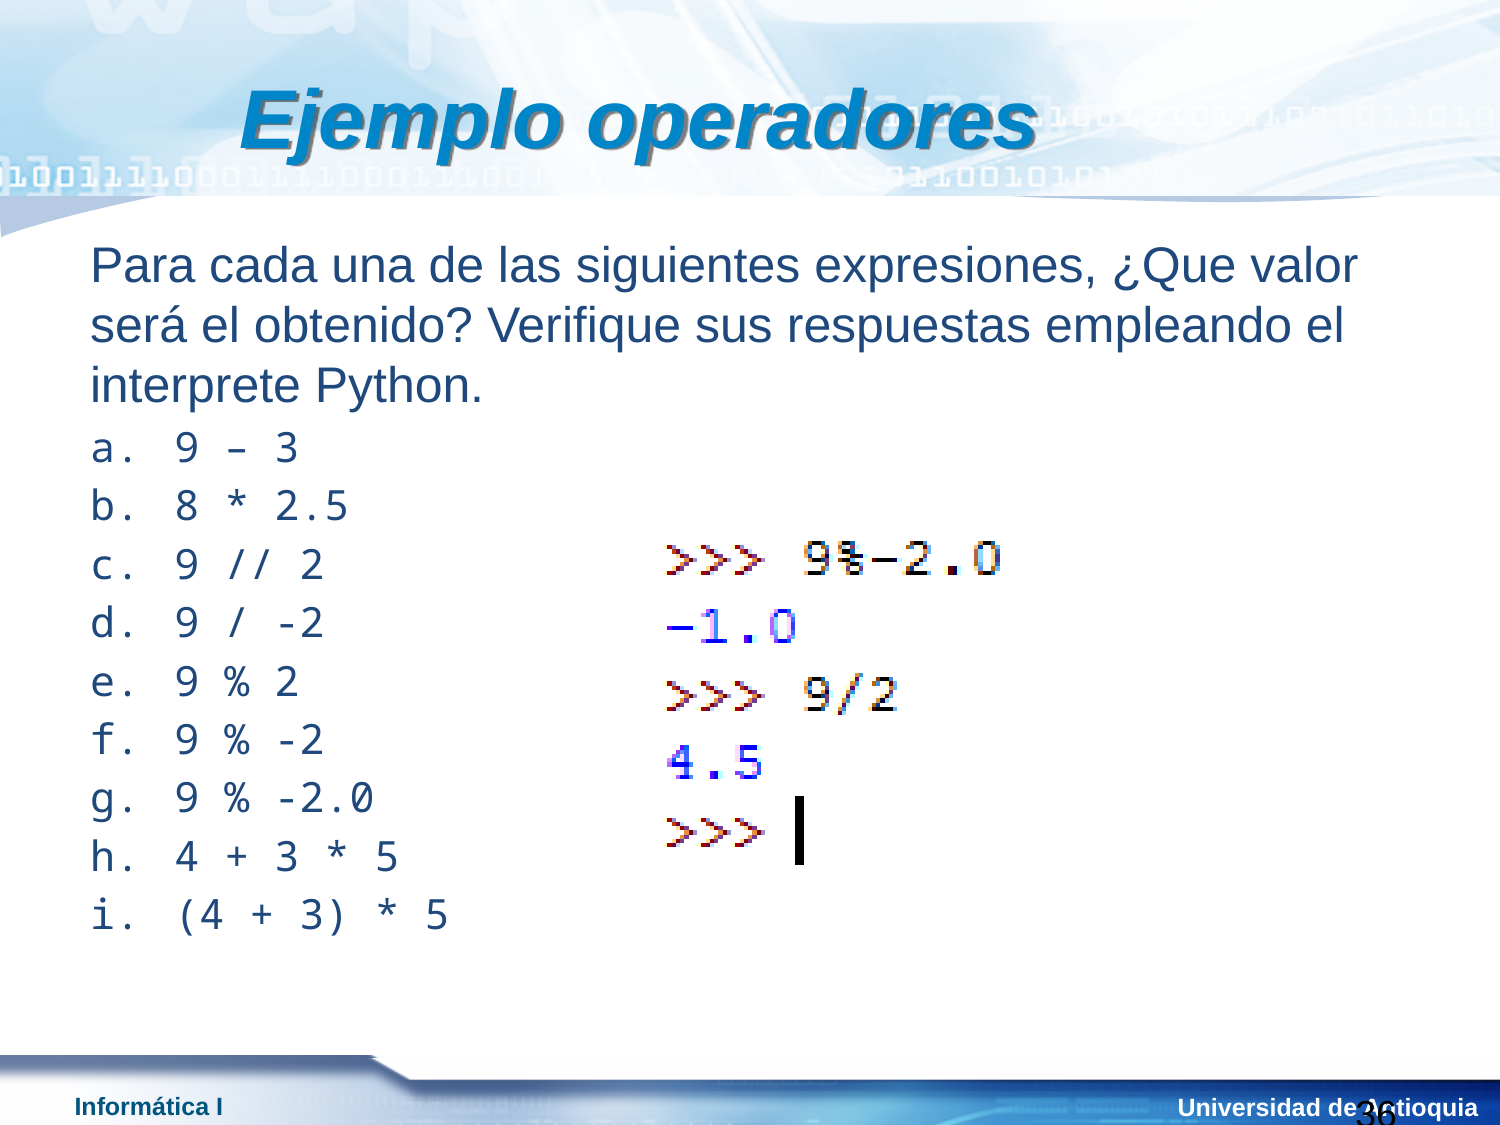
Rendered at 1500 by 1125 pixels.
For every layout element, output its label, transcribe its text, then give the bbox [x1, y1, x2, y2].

picture [655, 503, 1081, 865]
picture [1332, 1105, 1337, 1114]
picture [0, 1055, 1500, 1125]
title Ejemplo operadores [224, 57, 1438, 150]
list Para cada una de las siguientes expresiones, ¿Que valor será el obtenido? Verifique sus respuestas empleando el interprete Python. 9 – 3 8 * 2.5 9 // 2 9 / -2 9 % 2 9 % -2 9 % -2.0 4 + 3 * 5 (4 + 3) * 5 [75, 224, 1425, 1024]
slide_number <número> [1340, 1082, 1500, 1125]
picture [0, 0, 1500, 196]
